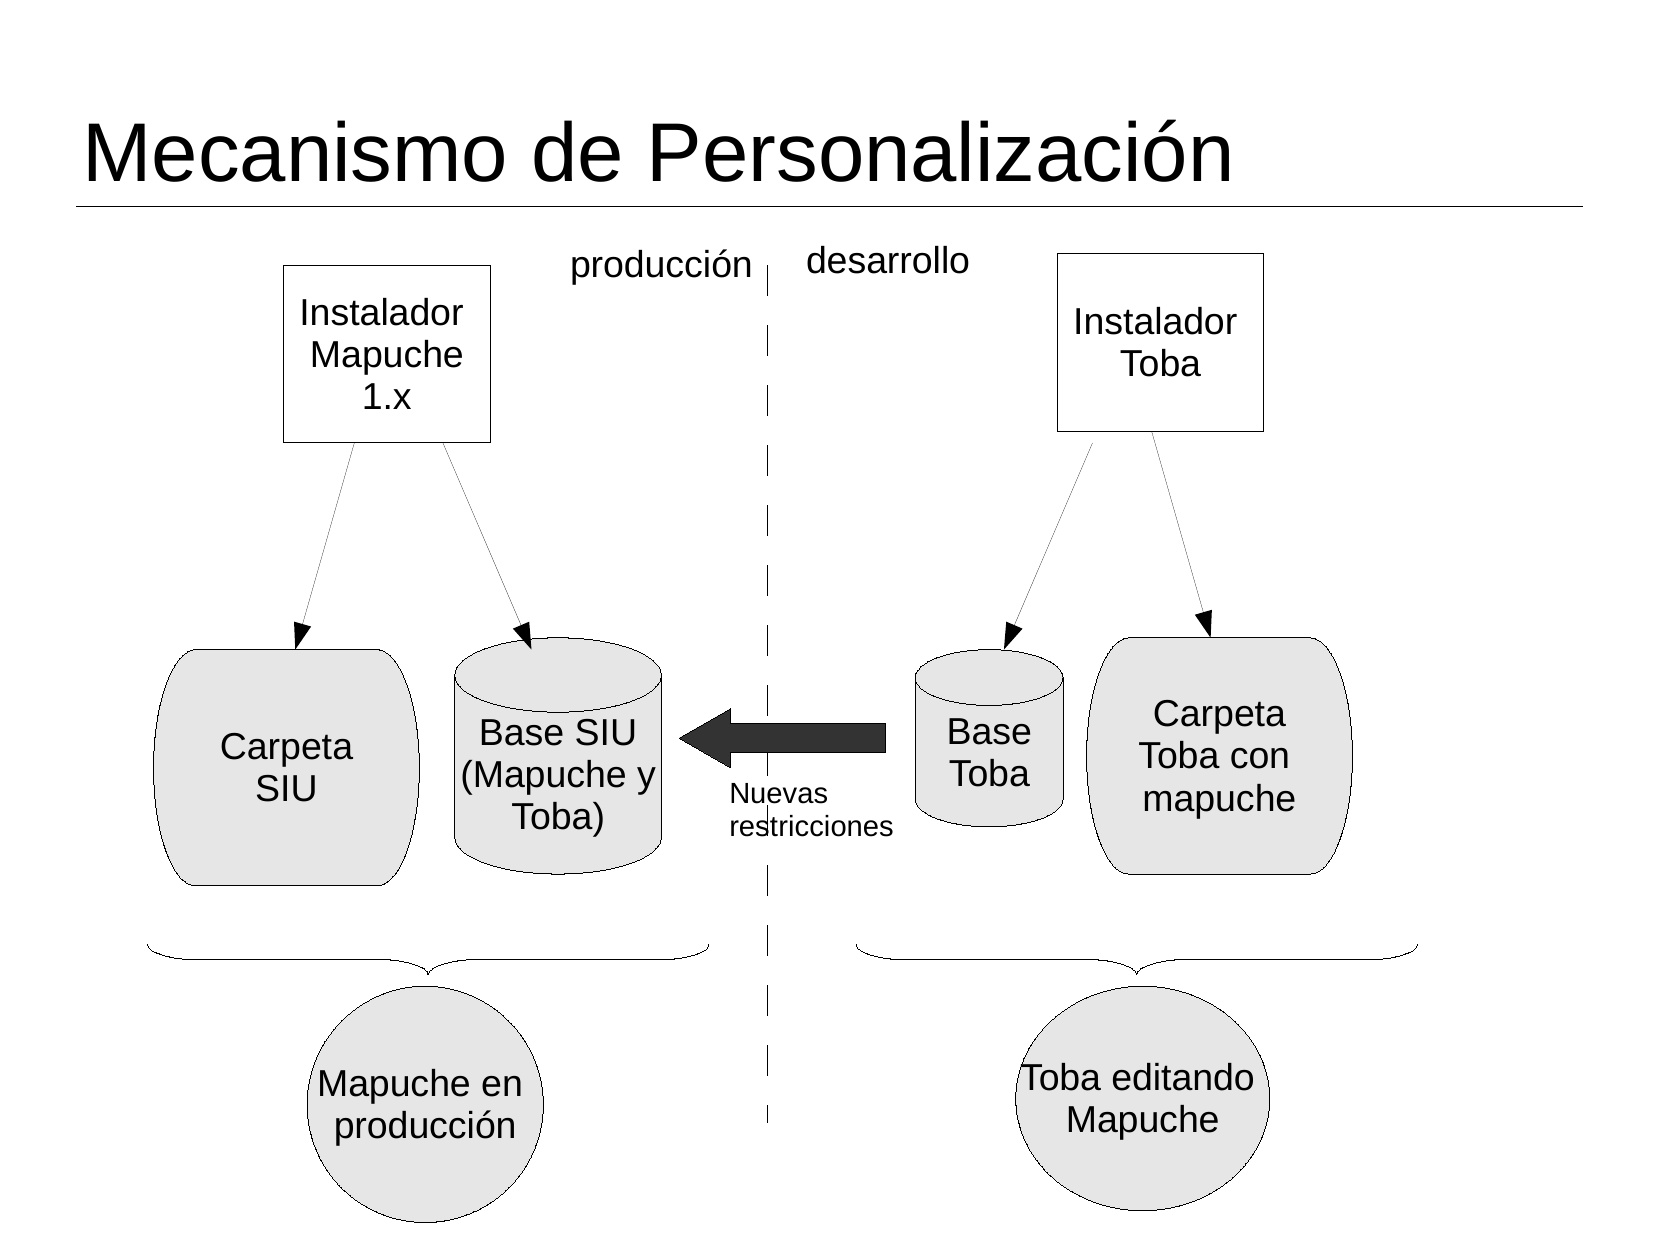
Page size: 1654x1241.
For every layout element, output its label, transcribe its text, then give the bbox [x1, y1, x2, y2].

text_box Nuevas restricciones [714, 770, 922, 851]
text_box Carpeta SIU [153, 649, 420, 886]
text_box desarrollo [791, 232, 985, 290]
text_box Instalador Toba [1057, 253, 1264, 432]
text_box Base Toba [915, 649, 1064, 827]
text_box Carpeta Toba con mapuche [1086, 637, 1353, 875]
text_box [679, 708, 886, 768]
text_box Instalador Mapuche 1.x [283, 265, 491, 443]
text_box Mapuche en producción [307, 986, 544, 1223]
text_box Base SIU (Mapuche y Toba) [454, 637, 662, 875]
text_box producción [555, 236, 768, 294]
text_box Toba editando Mapuche [1015, 986, 1270, 1211]
title Mecanismo de Personalización [82, 56, 1571, 250]
